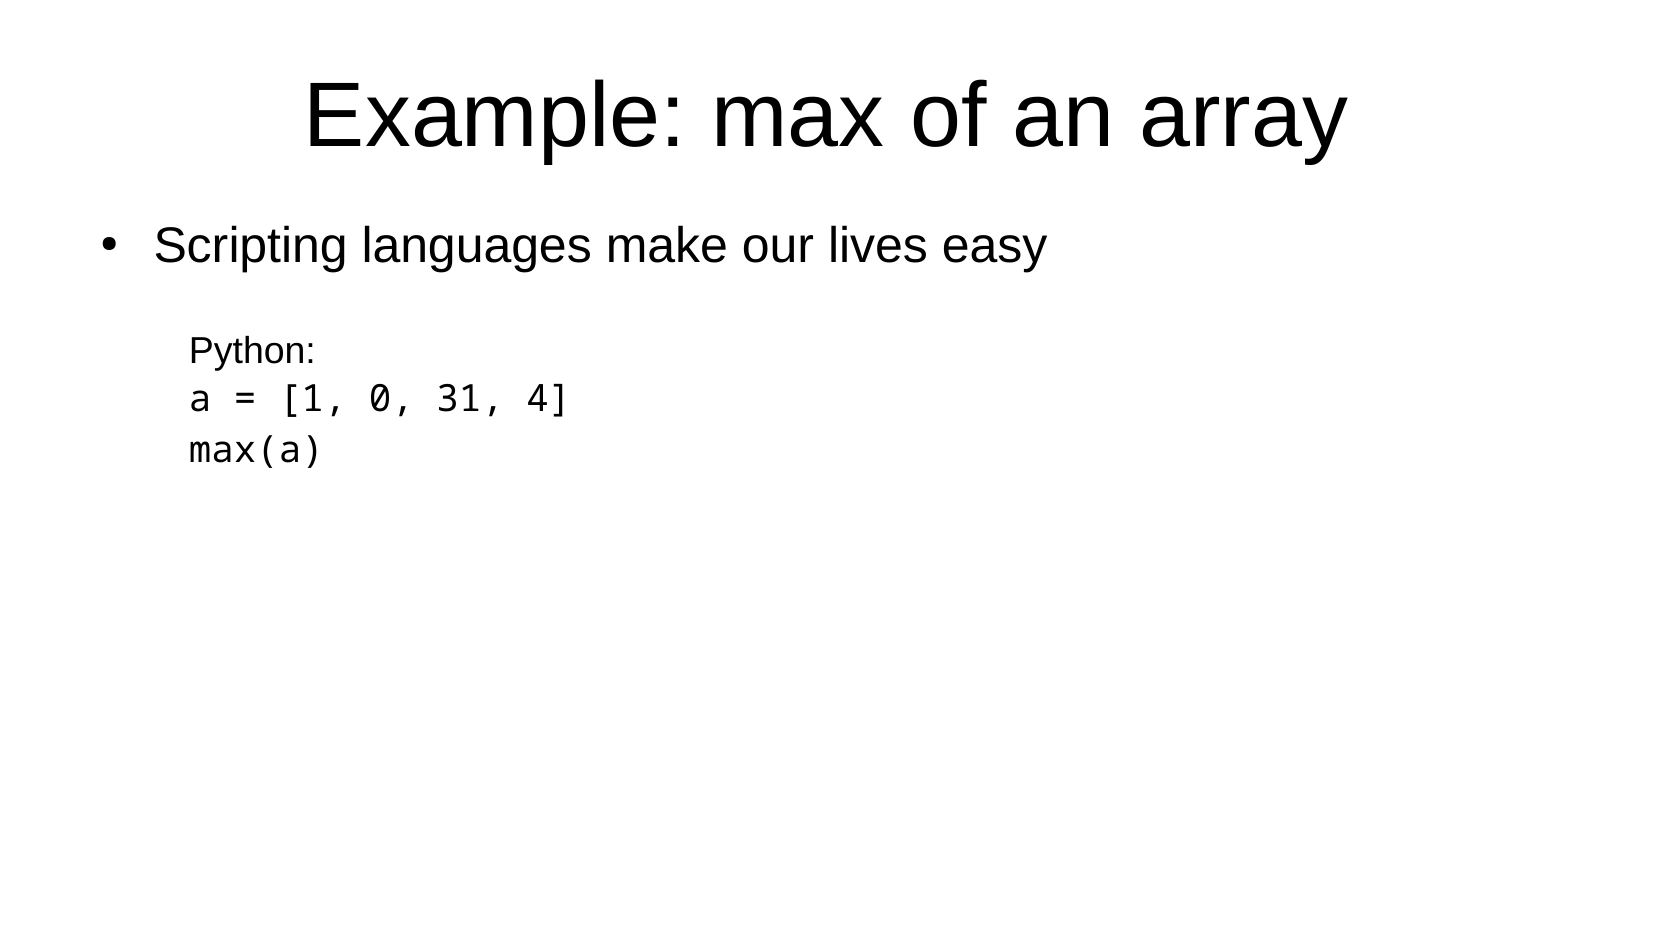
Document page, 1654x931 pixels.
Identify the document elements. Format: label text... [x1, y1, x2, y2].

title Example: max of an array [82, 37, 1571, 193]
list Scripting languages make our lives easy [82, 217, 1571, 758]
text_box Python: a = [1, 0, 31, 4] max(a) [174, 321, 646, 510]
